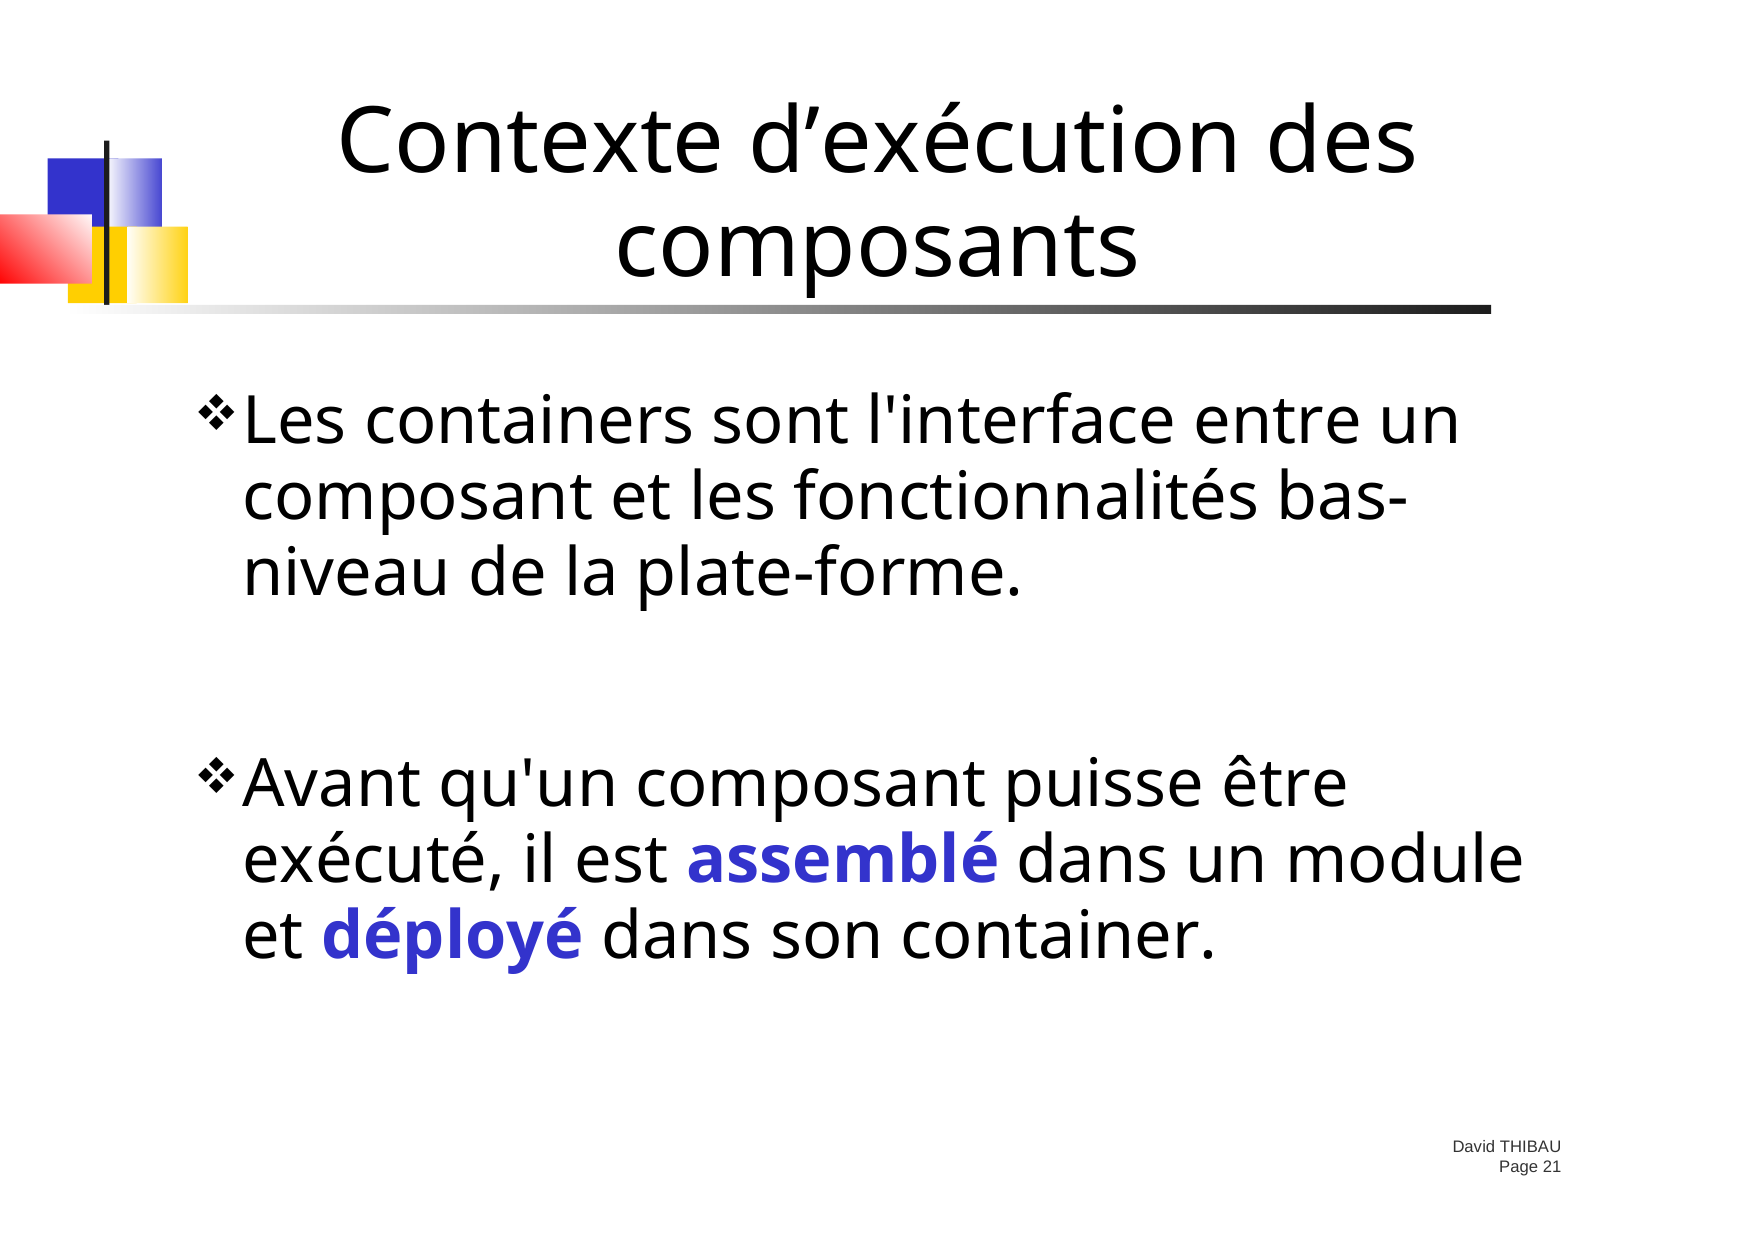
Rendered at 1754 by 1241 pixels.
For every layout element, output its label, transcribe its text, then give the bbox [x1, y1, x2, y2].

title Contexte d’exécution des composants [179, 85, 1577, 301]
list Les containers sont l'interface entre un composant et les fonctionnalités bas-niveau de la plate-forme. Avant qu'un composant puisse être exécuté, il est assemblé dans un module et déployé dans son container. [176, 382, 1575, 1050]
